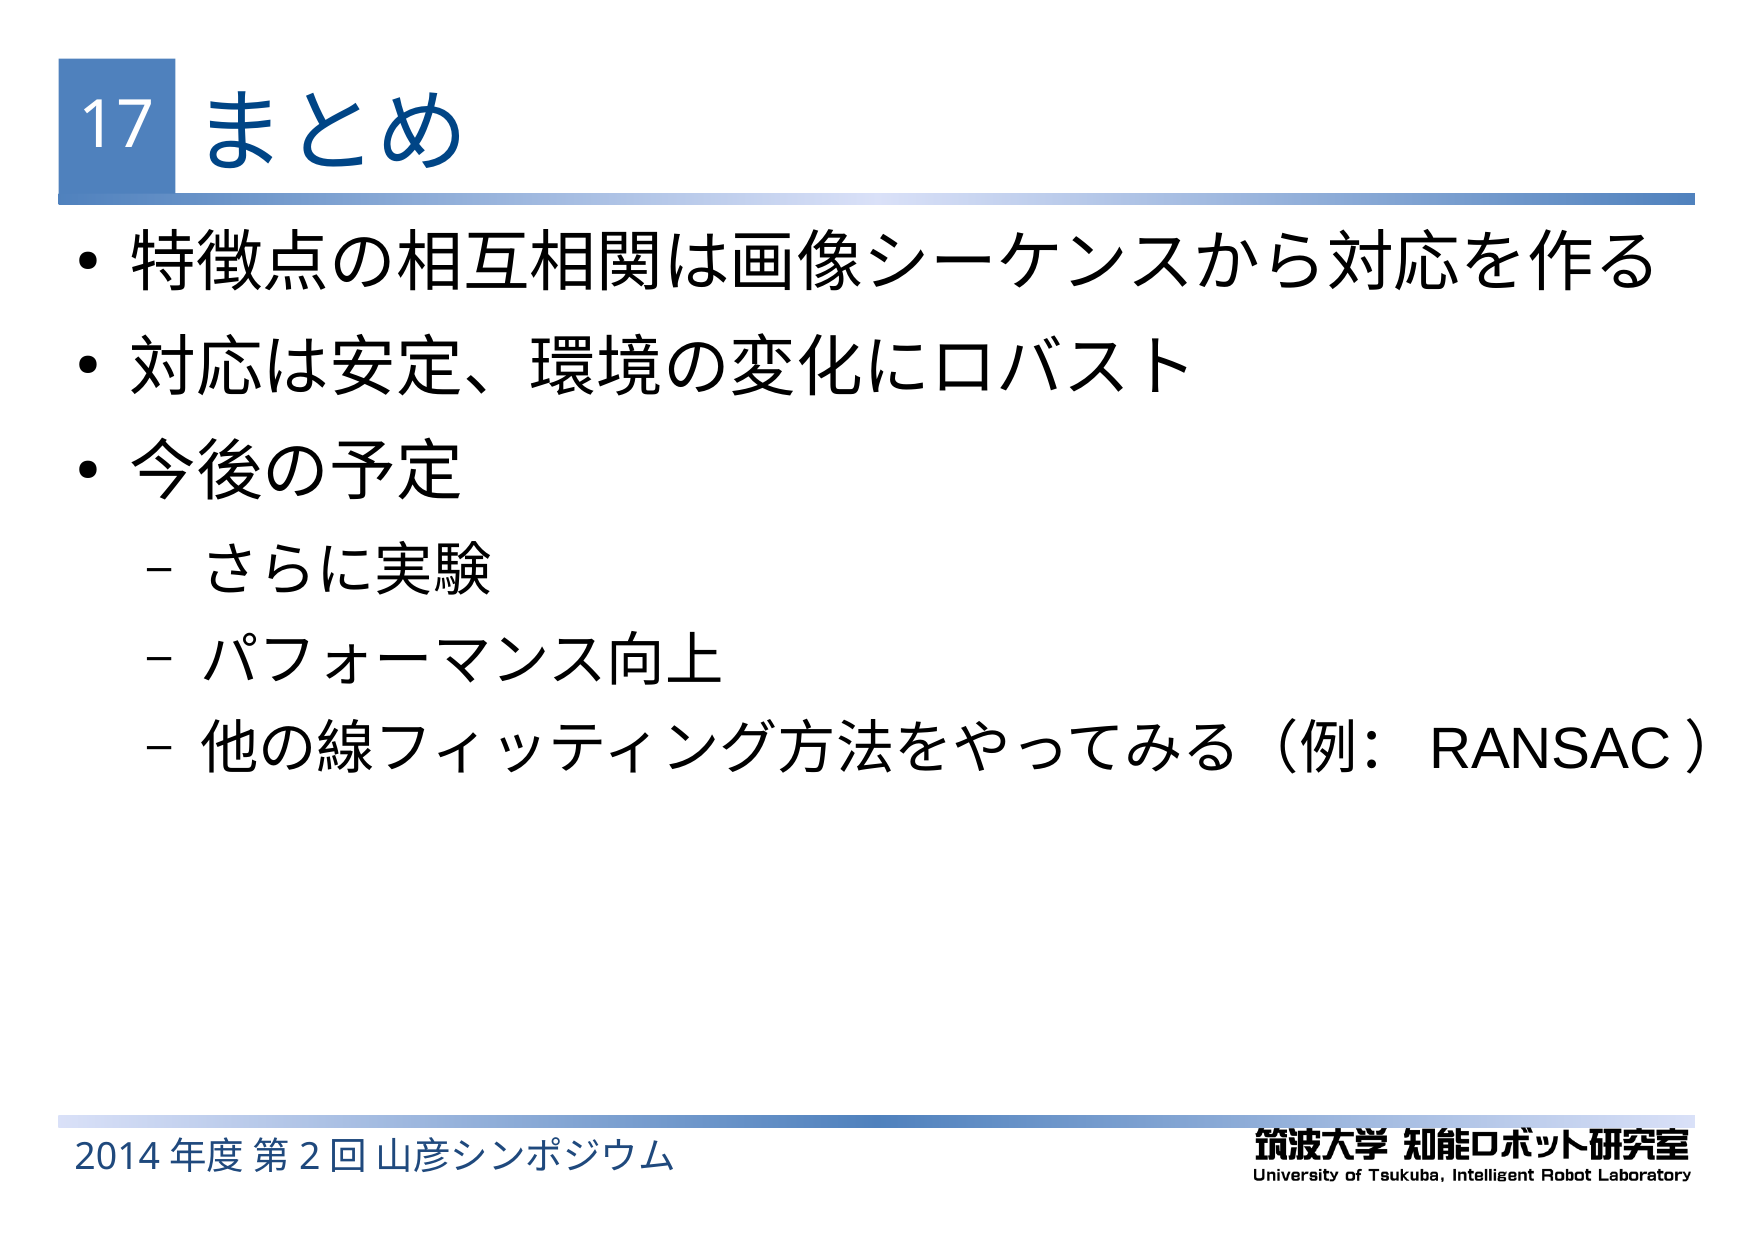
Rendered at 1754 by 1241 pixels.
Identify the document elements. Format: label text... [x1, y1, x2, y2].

title まとめ [193, 61, 1651, 205]
picture [1252, 1127, 1691, 1182]
list 特徴点の相互相関は画像シーケンスから対応を作る 対応は安定、環境の変化にロバスト 今後の予定 さらに実験 パフォーマンス向上 他の線フィッティング方法をやってみる（例：RANSAC） [58, 223, 1754, 1116]
